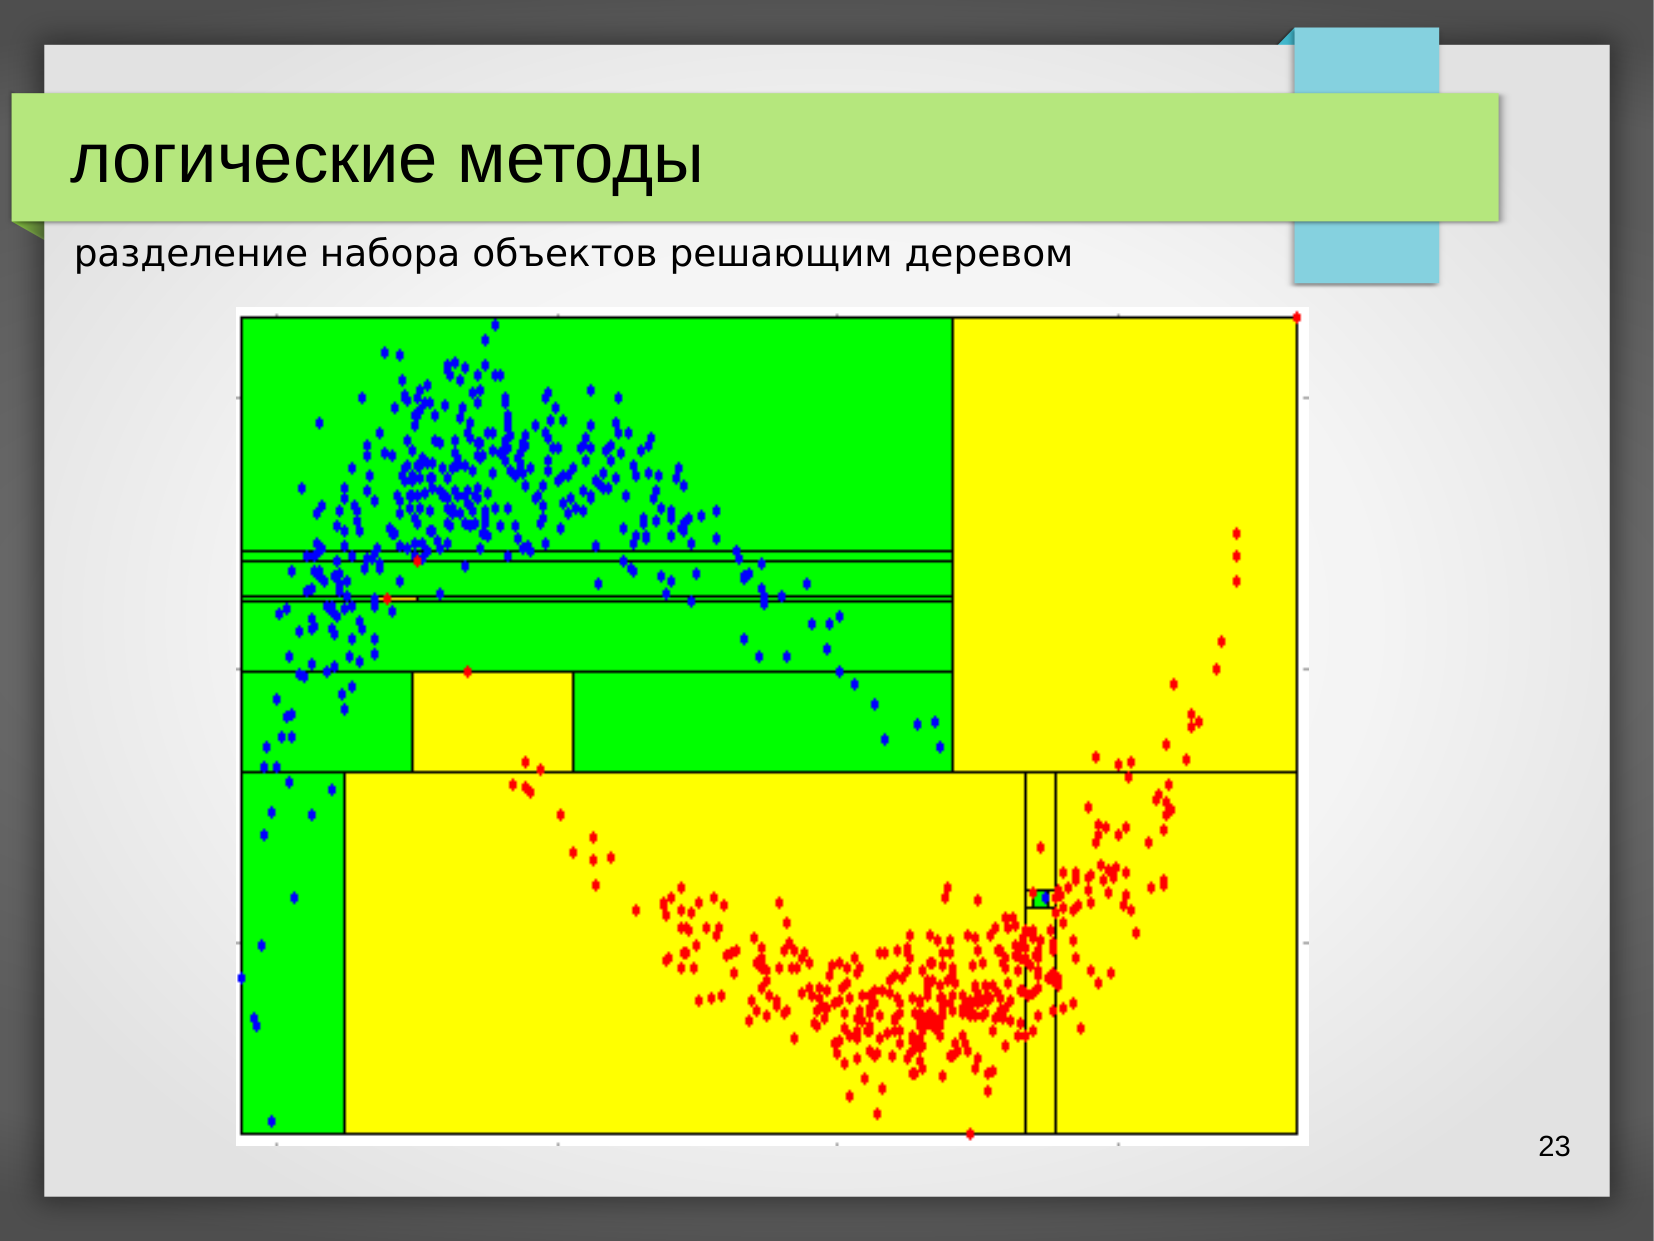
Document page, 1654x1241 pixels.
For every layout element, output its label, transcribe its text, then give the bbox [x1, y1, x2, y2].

title логические методы [70, 118, 1205, 199]
picture [0, 0, 1654, 1241]
text_box разделение набора объектов решающим деревом [59, 224, 1158, 296]
